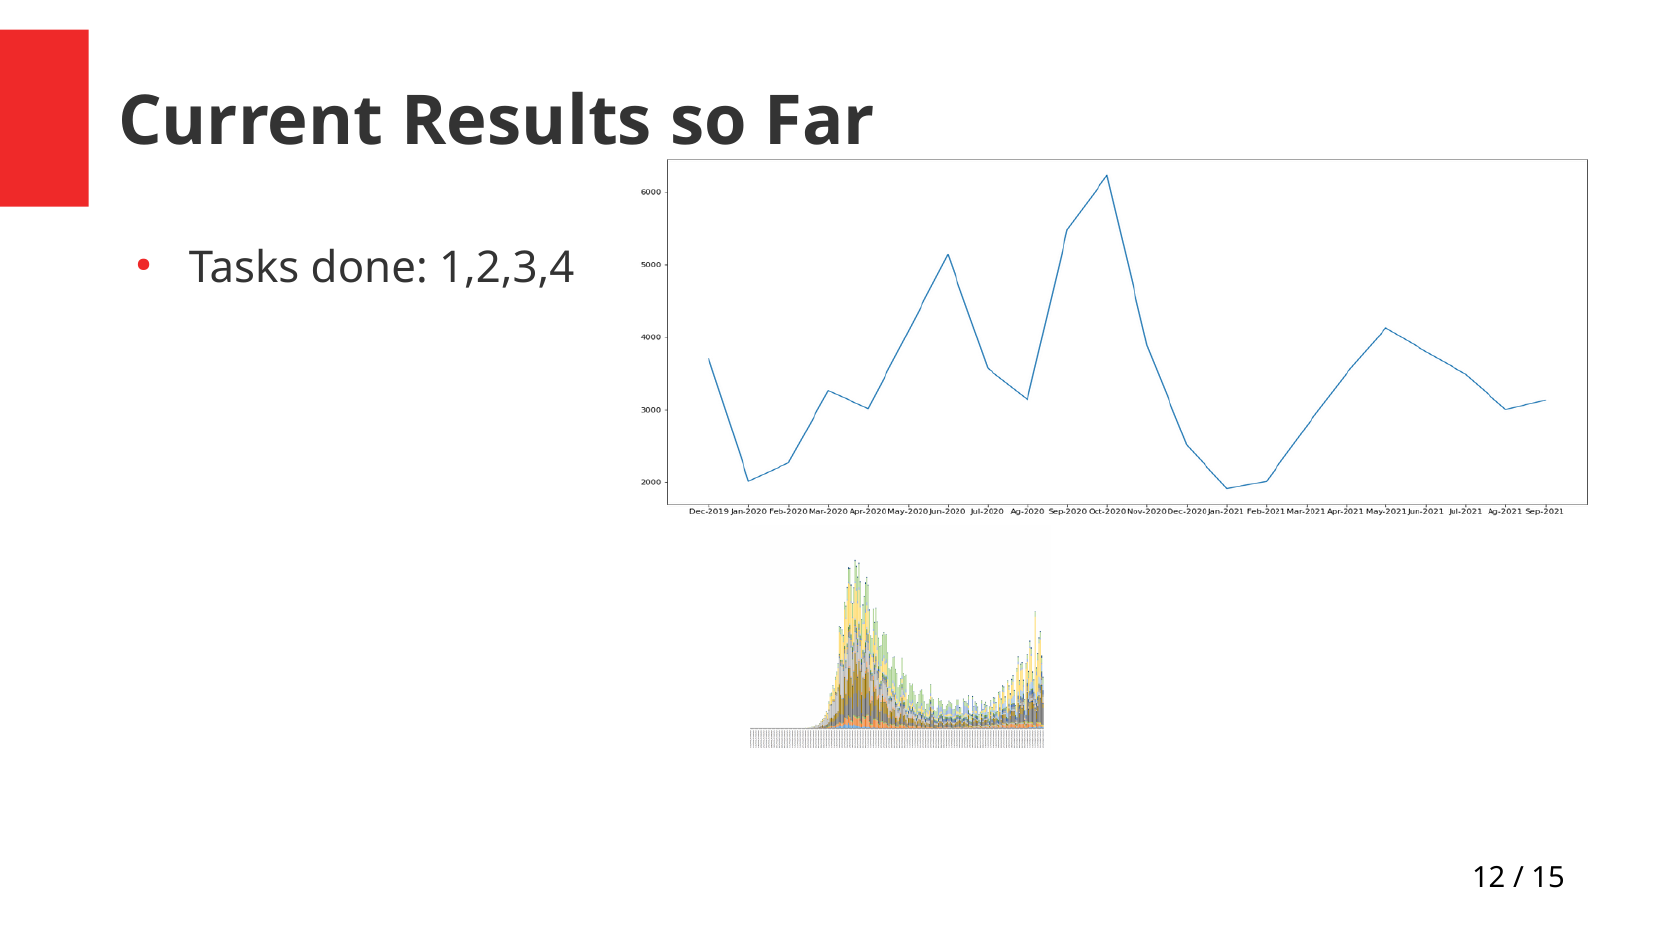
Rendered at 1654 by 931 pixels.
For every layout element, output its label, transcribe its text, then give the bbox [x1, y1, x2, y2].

picture [637, 151, 1596, 750]
list Tasks done: 1,2,3,4 [118, 236, 1595, 798]
title Current Results so Far [118, 29, 1595, 207]
